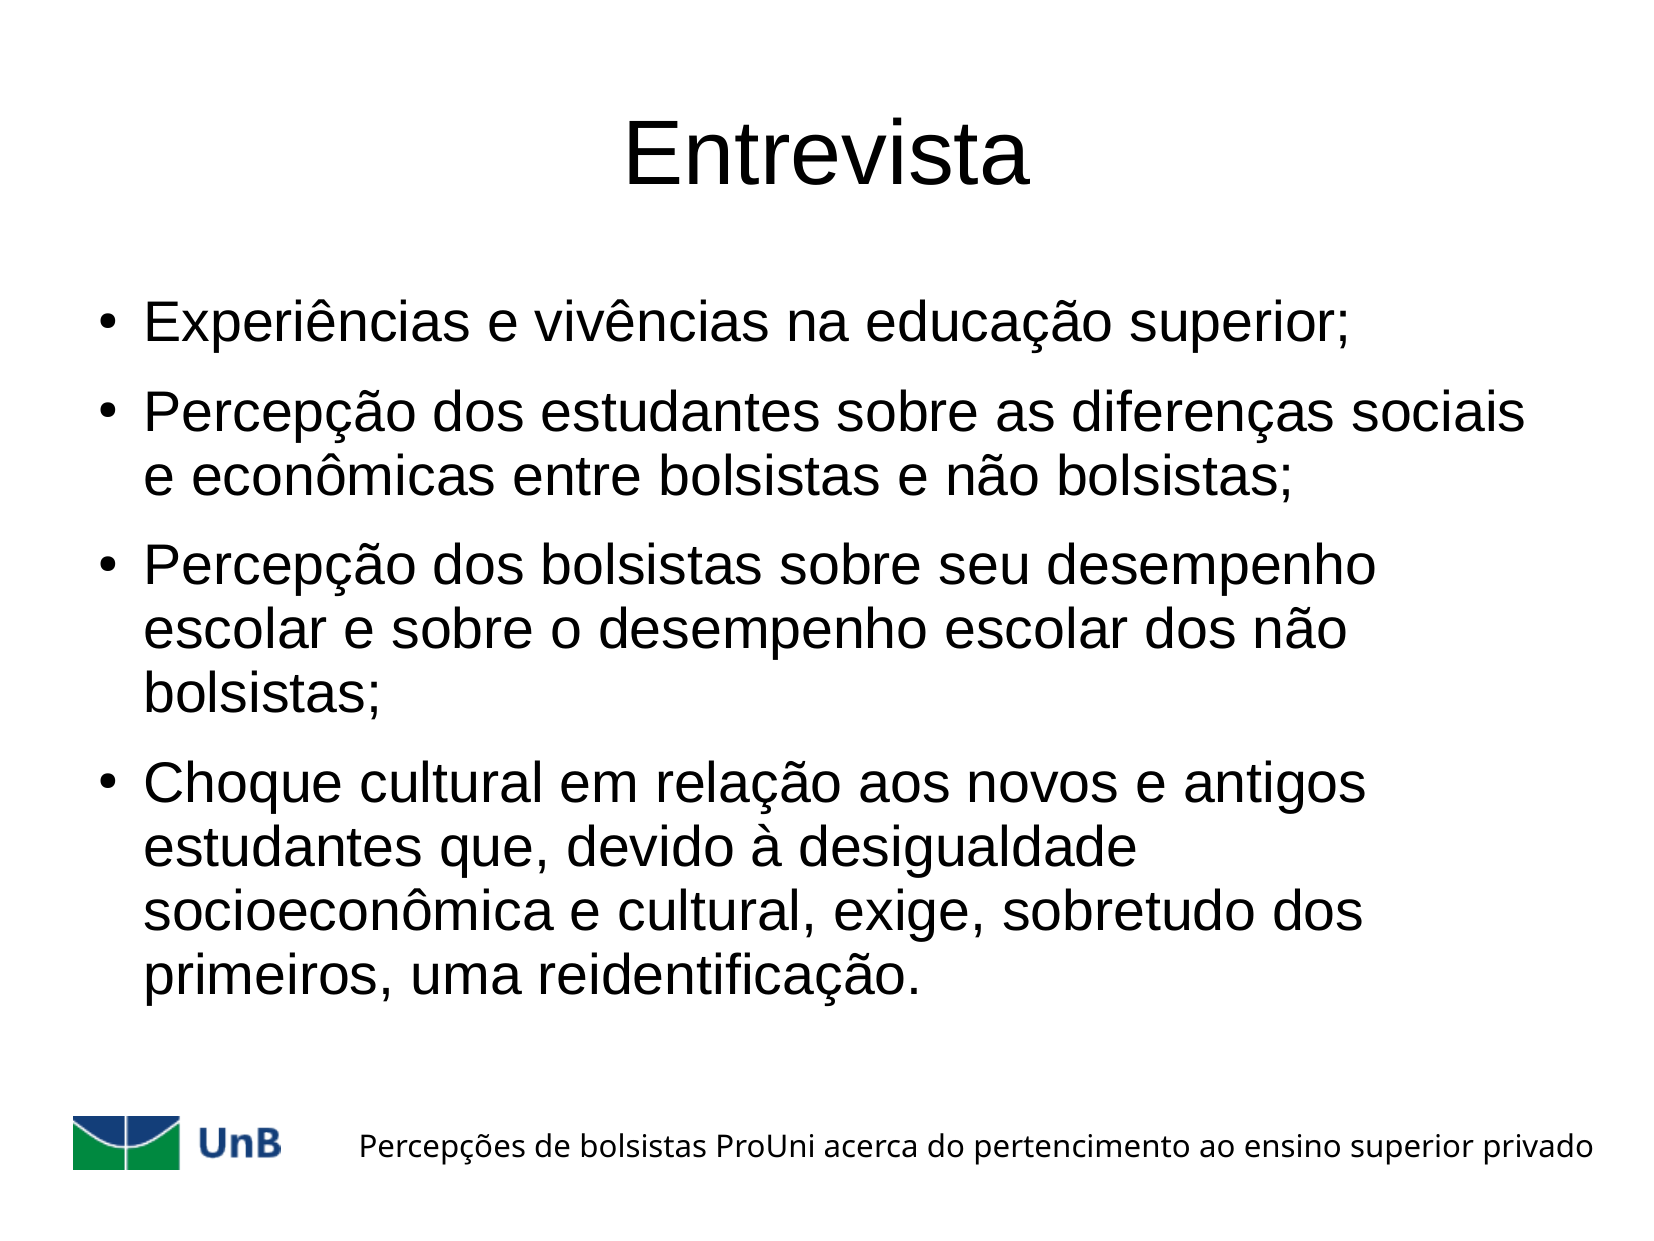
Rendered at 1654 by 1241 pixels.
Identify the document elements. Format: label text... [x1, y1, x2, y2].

title Entrevista [82, 49, 1571, 257]
picture [73, 1116, 281, 1170]
list Experiências e vivências na educação superior; Percepção dos estudantes sobre as diferenças sociais e econômicas entre bolsistas e não bolsistas; Percepção dos bolsistas sobre seu desempenho escolar e sobre o desempenho escolar dos não bolsistas; Choque cultural em relação aos novos e antigos estudantes que, devido à desigualdade socioeconômica e cultural, exige, sobretudo dos primeiros, uma reidentificação. [82, 290, 1538, 1010]
text_box Percepções de bolsistas ProUni acerca do pertencimento ao ensino superior privado [343, 1116, 1554, 1166]
